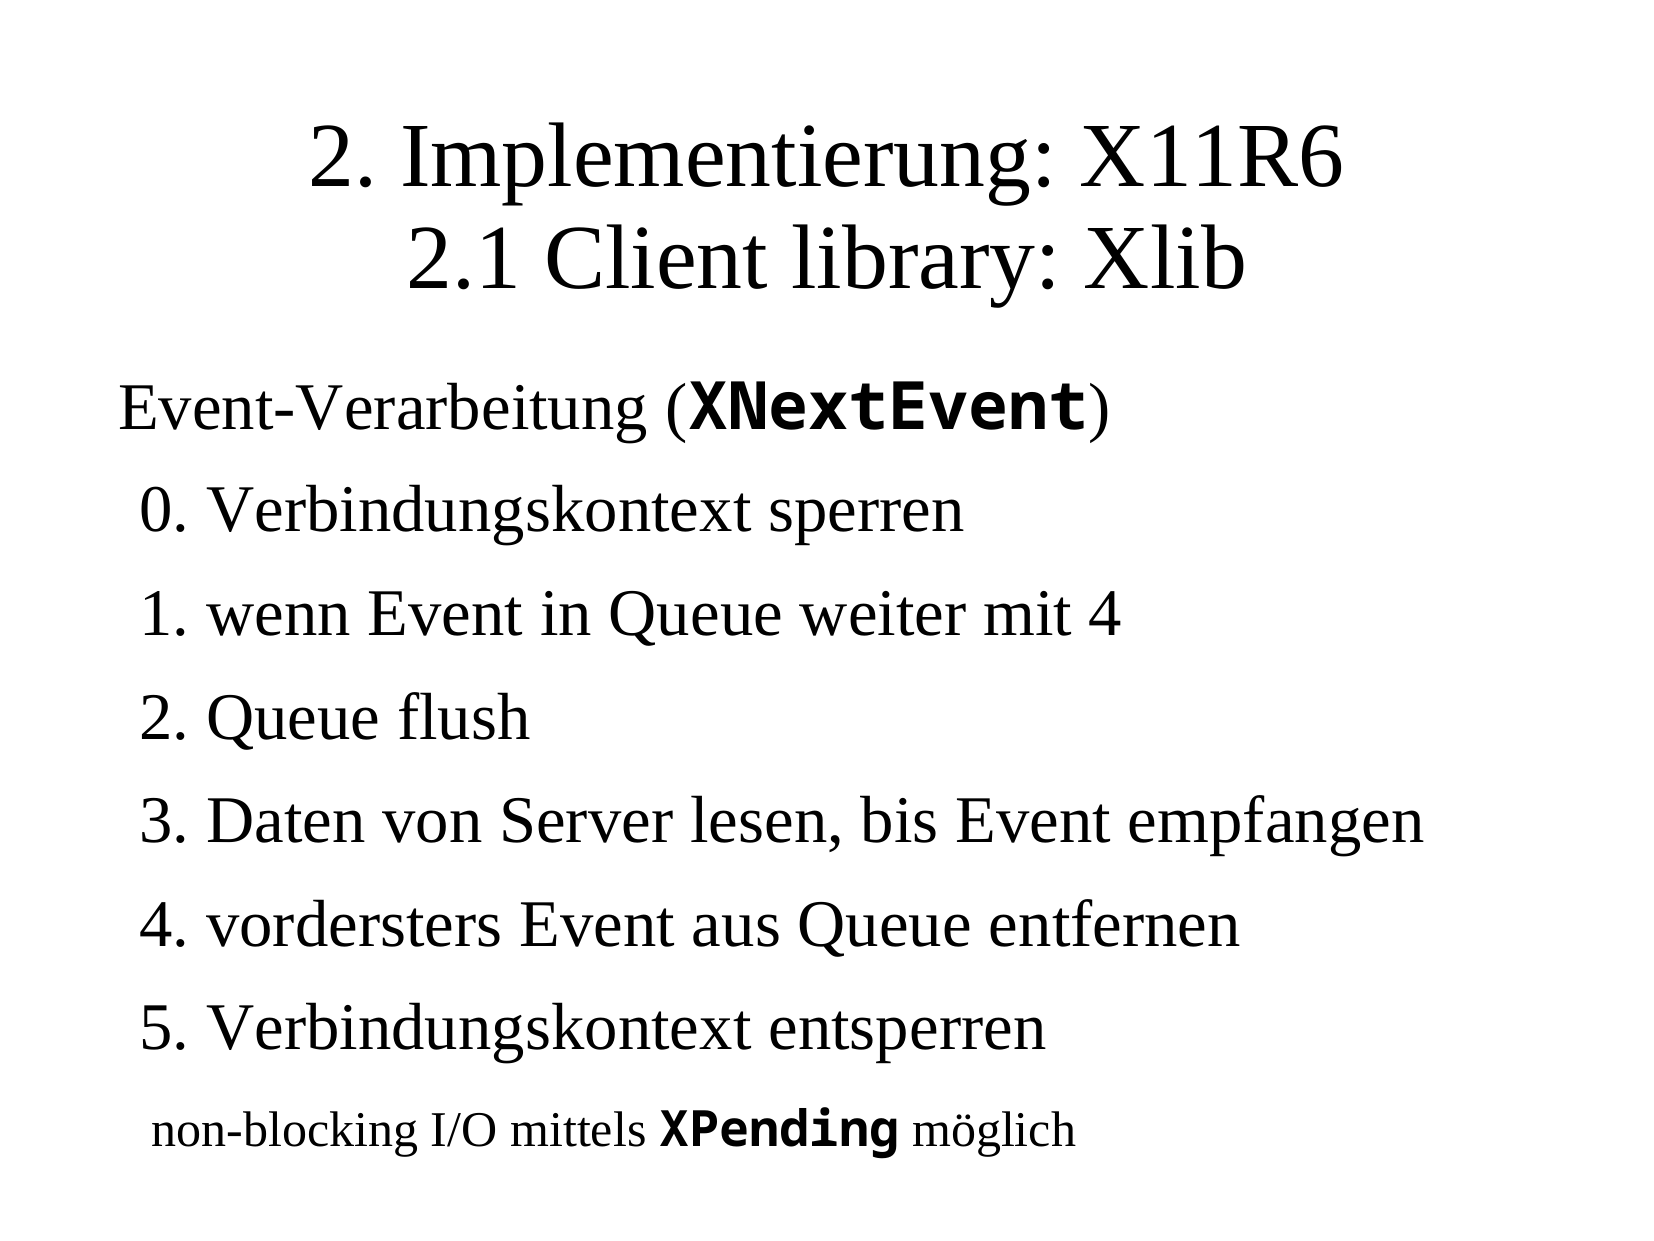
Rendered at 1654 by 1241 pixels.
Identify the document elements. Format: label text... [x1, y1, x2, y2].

list 0. Verbindungskontext sperren 1. wenn Event in Queue weiter mit 4 2. Queue flush 3. Daten von Server lesen, bis Event empfangen 4. vordersters Event aus Queue entfernen 5. Verbindungskontext entsperren [121, 472, 1534, 1151]
text_box non-blocking I/O mittels XPending möglich [151, 1092, 1536, 1182]
text_box Event-Verarbeitung (XNextEvent) [118, 358, 1424, 441]
title 2. Implementierung: X11R6 2.1 Client library: Xlib [121, 102, 1534, 311]
